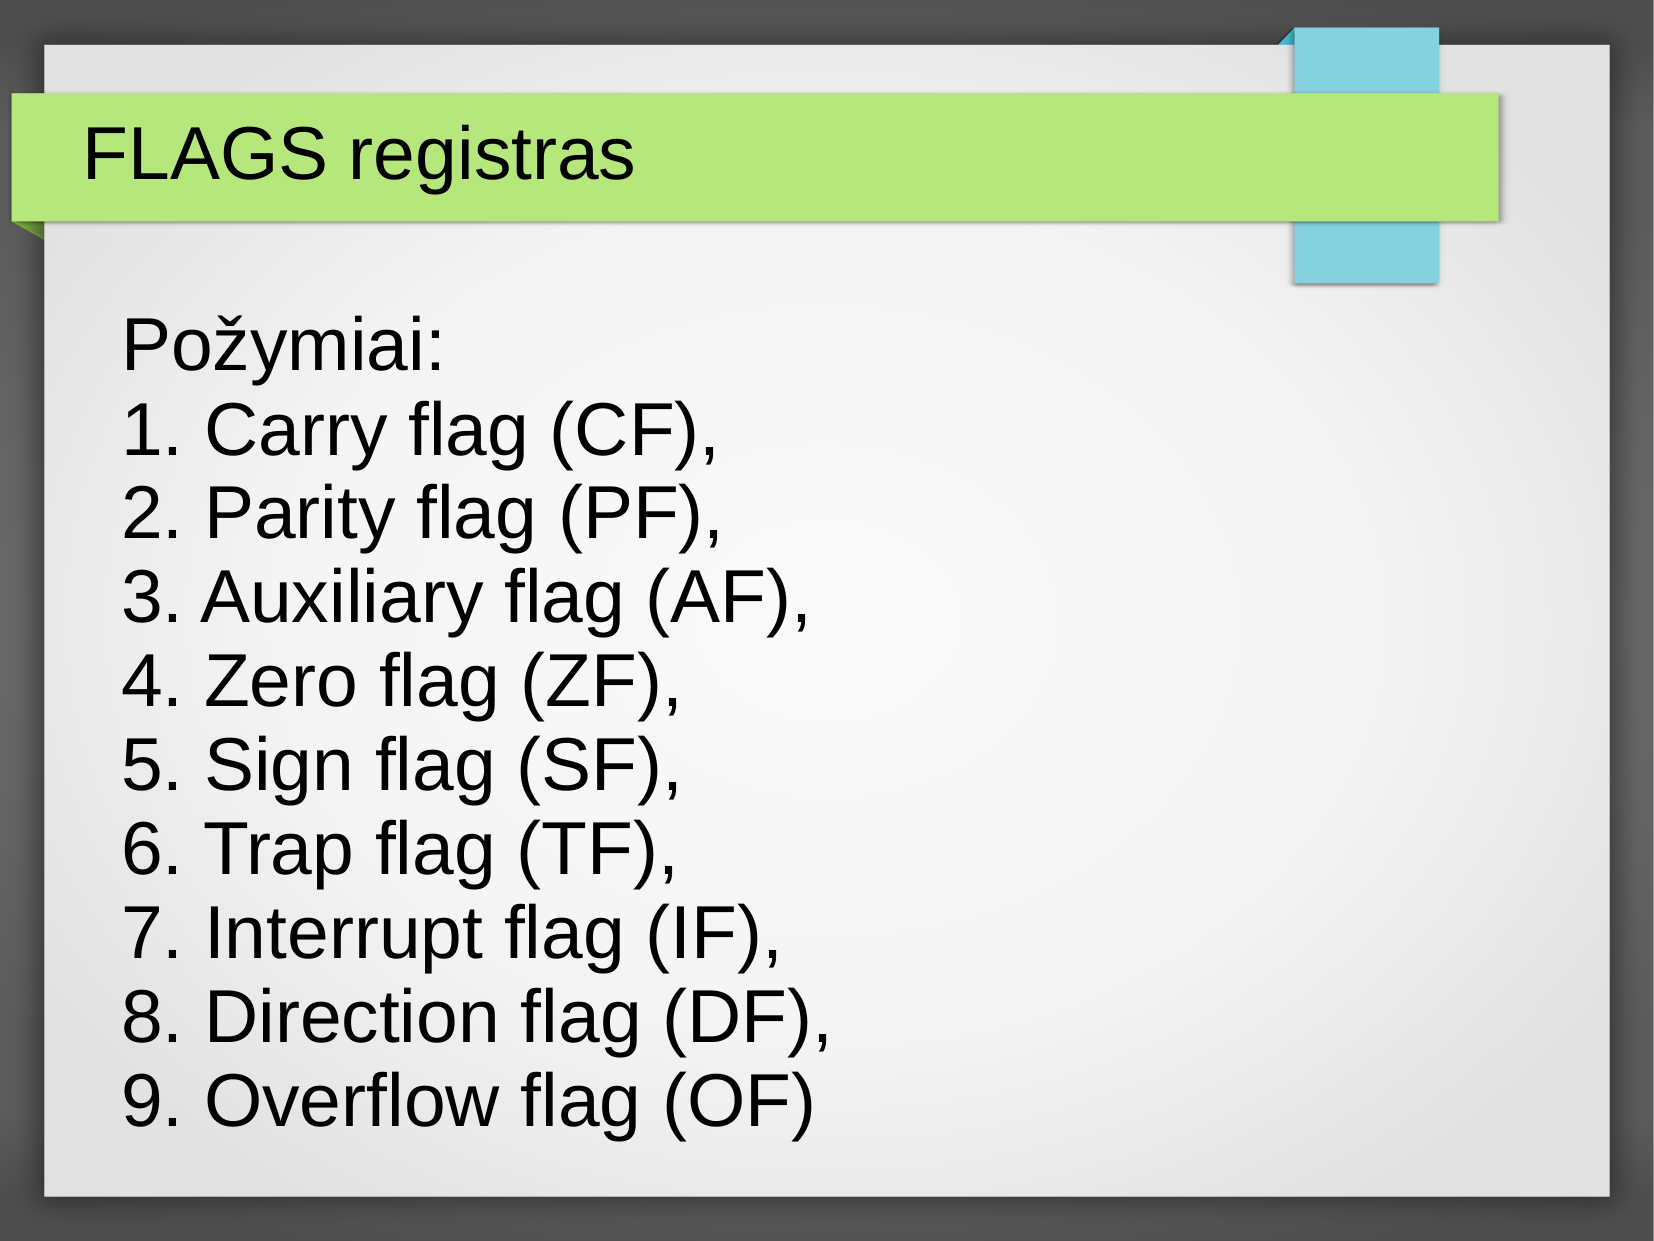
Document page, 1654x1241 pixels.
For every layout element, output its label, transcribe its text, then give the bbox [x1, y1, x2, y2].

title FLAGS registras [82, 94, 1264, 213]
text_box Požymiai: 1. Carry flag (CF), 2. Parity flag (PF), 3. Auxiliary flag (AF), 4. Zero flag (ZF), 5. Sign flag (SF), 6. Trap flag (TF), 7. Interrupt flag (IF), 8. Direction flag (DF), 9. Overflow flag (OF) [106, 295, 1524, 1151]
picture [0, 0, 1654, 1241]
